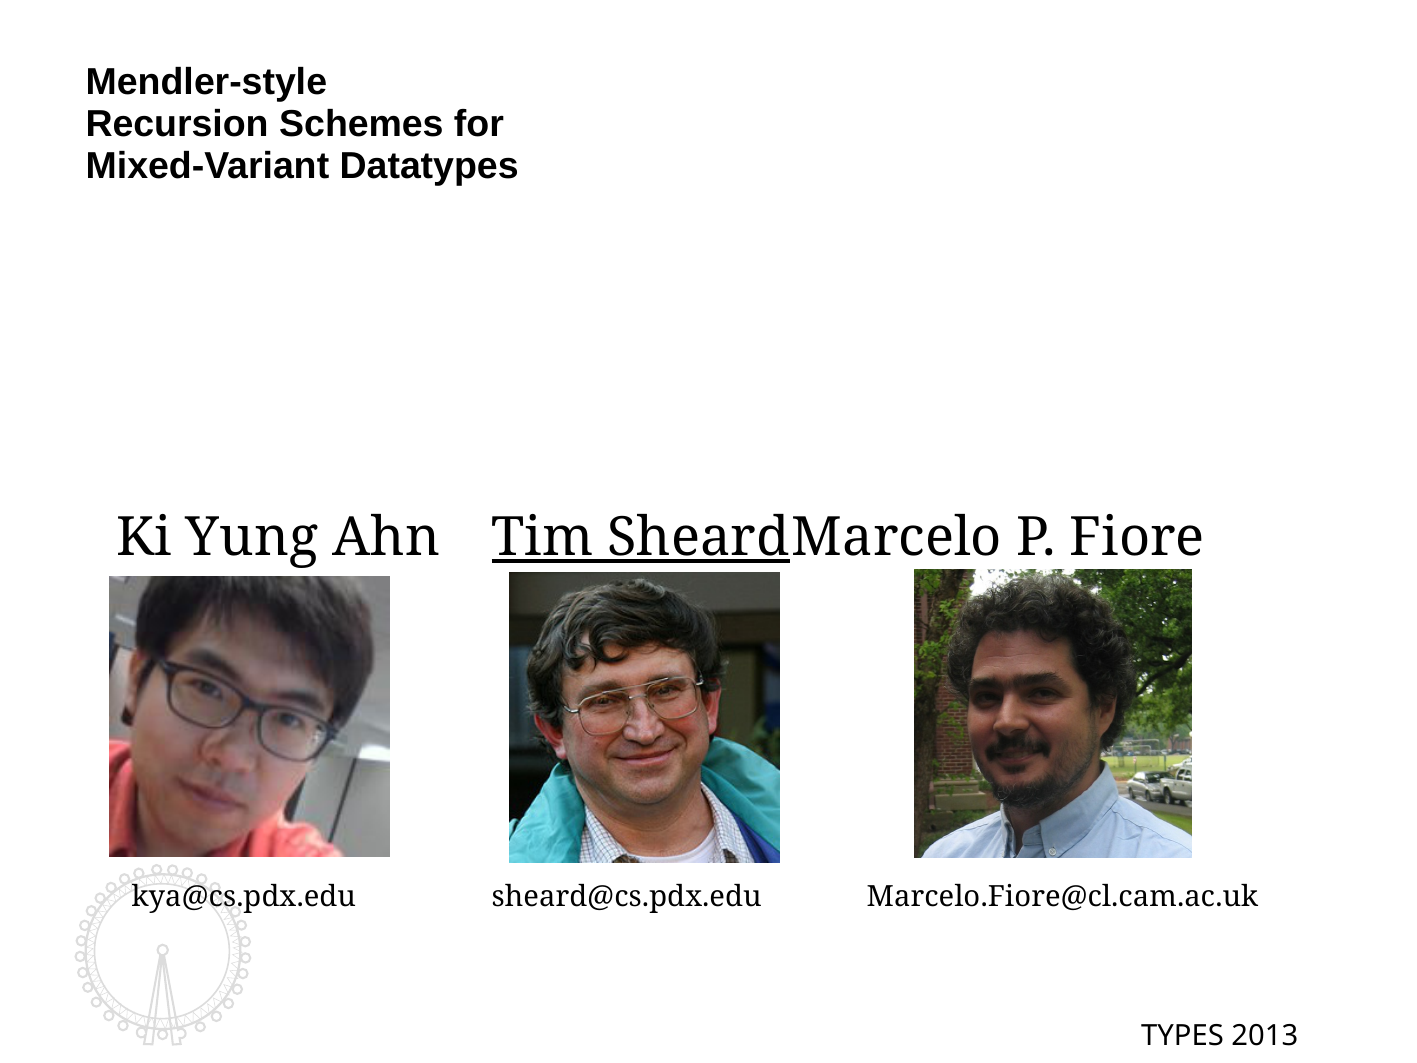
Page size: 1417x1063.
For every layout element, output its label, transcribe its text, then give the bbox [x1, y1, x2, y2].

title Mendler-style Recursion Schemes for Mixed-Variant Datatypes [70, 53, 1346, 431]
picture [914, 569, 1192, 858]
picture [109, 576, 390, 857]
picture [509, 572, 780, 863]
text_box TYPES 2013 [1124, 1007, 1333, 1050]
list Ki Yung Ahn Tim Sheard Marcelo P. Fiore kya@cs.pdx.edu sheard@cs.pdx.edu Marcelo.Fiore@cl.cam.ac.uk [101, 489, 1350, 998]
